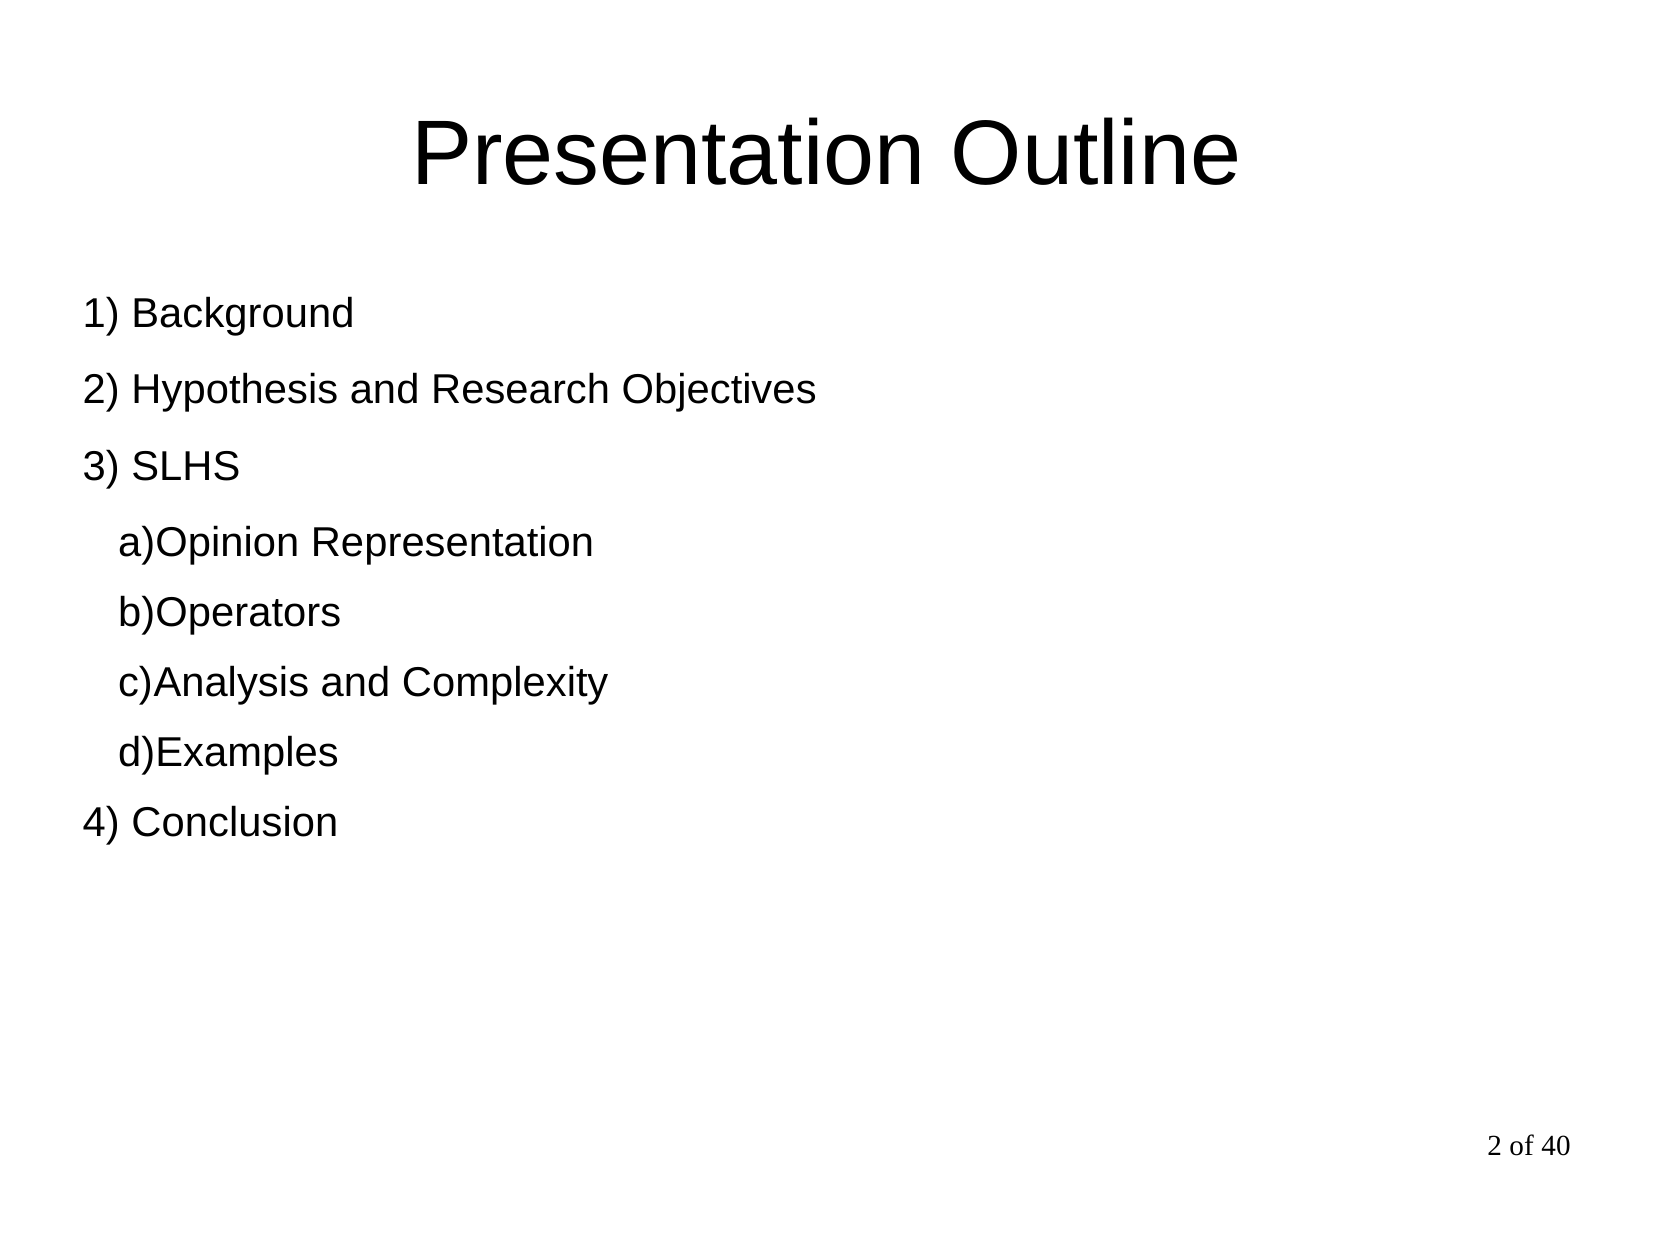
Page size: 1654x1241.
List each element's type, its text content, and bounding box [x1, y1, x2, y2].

title Presentation Outline [82, 49, 1571, 257]
list Background Hypothesis and Research Objectives SLHS Opinion Representation Operators Analysis and Complexity Examples Conclusion [82, 290, 1571, 1010]
